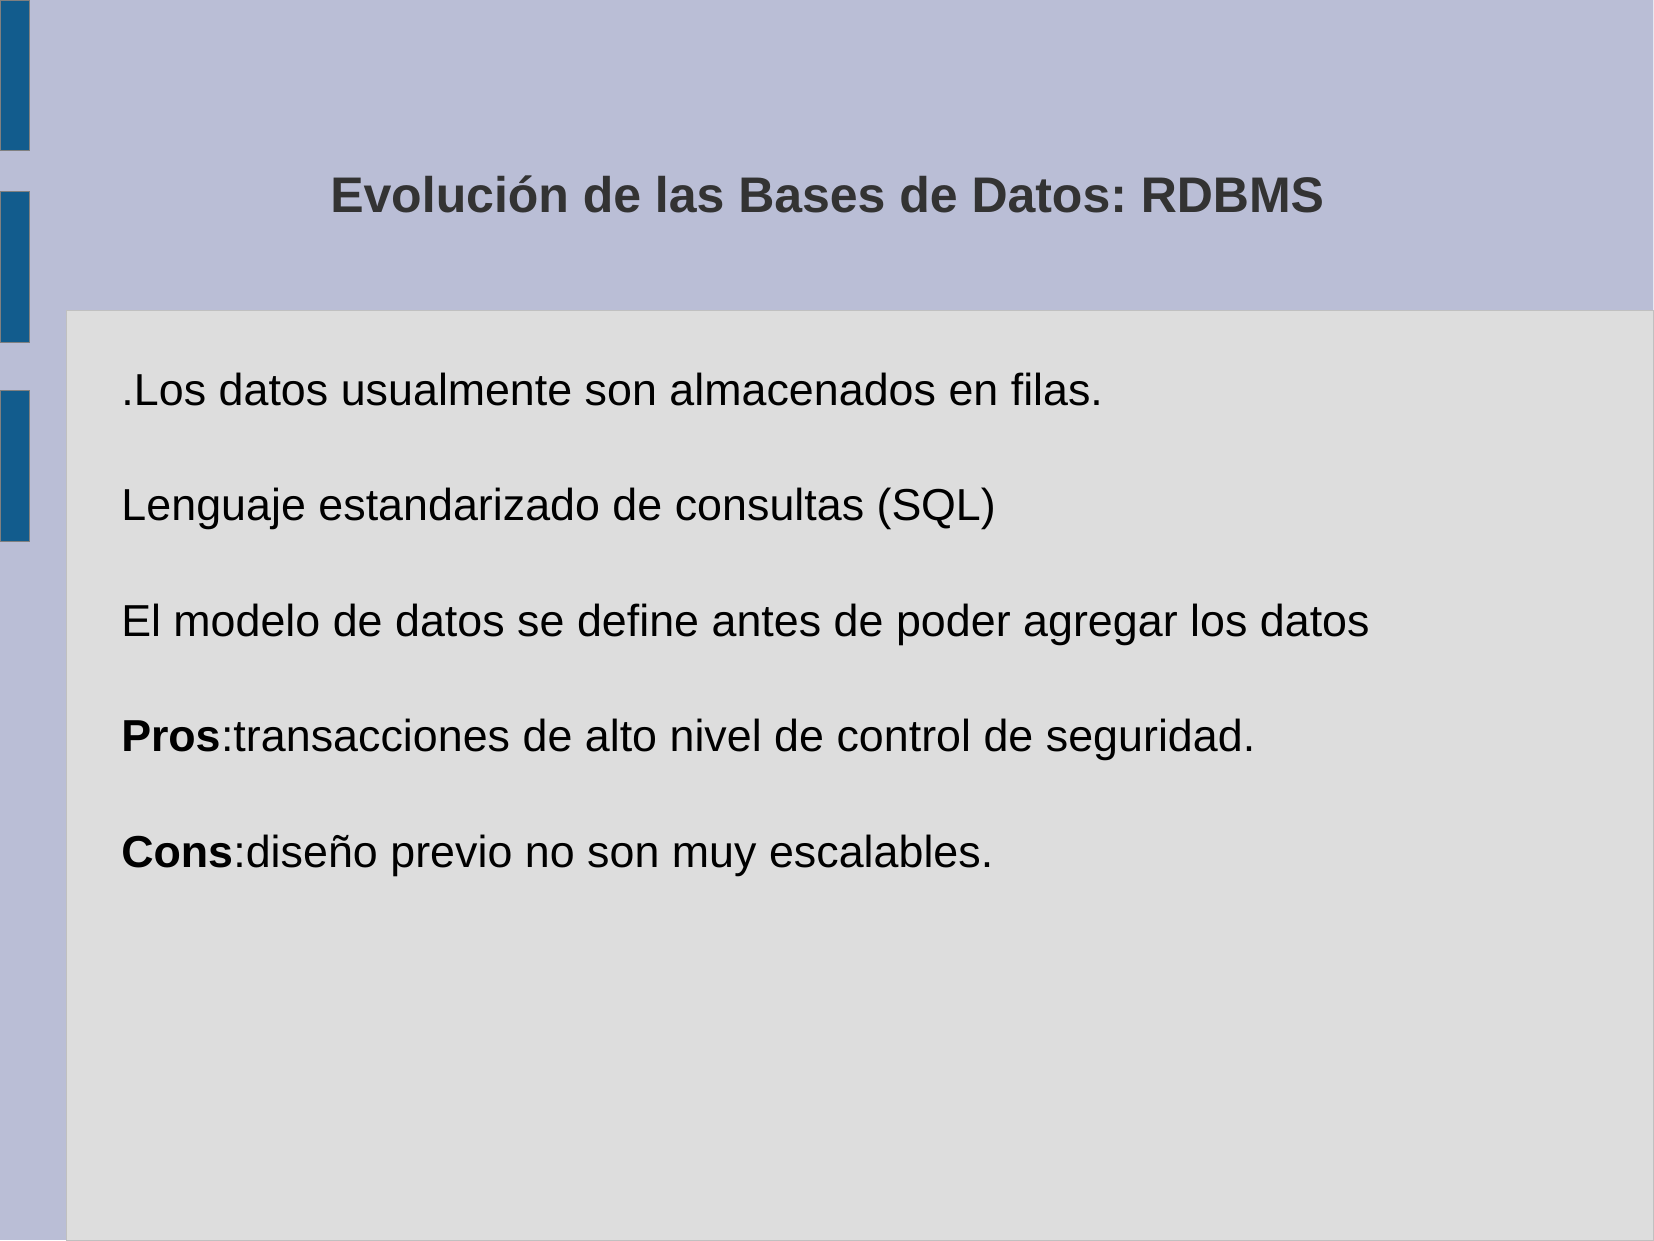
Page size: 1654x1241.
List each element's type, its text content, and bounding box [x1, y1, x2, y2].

list .Los datos usualmente son almacenados en filas. Lenguaje estandarizado de consultas (SQL) El modelo de datos se define antes de poder agregar los datos Pros:transacciones de alto nivel de control de seguridad. Cons:diseño previo no son muy escalables. [121, 344, 1534, 1127]
title Evolución de las Bases de Datos: RDBMS [121, 91, 1534, 299]
